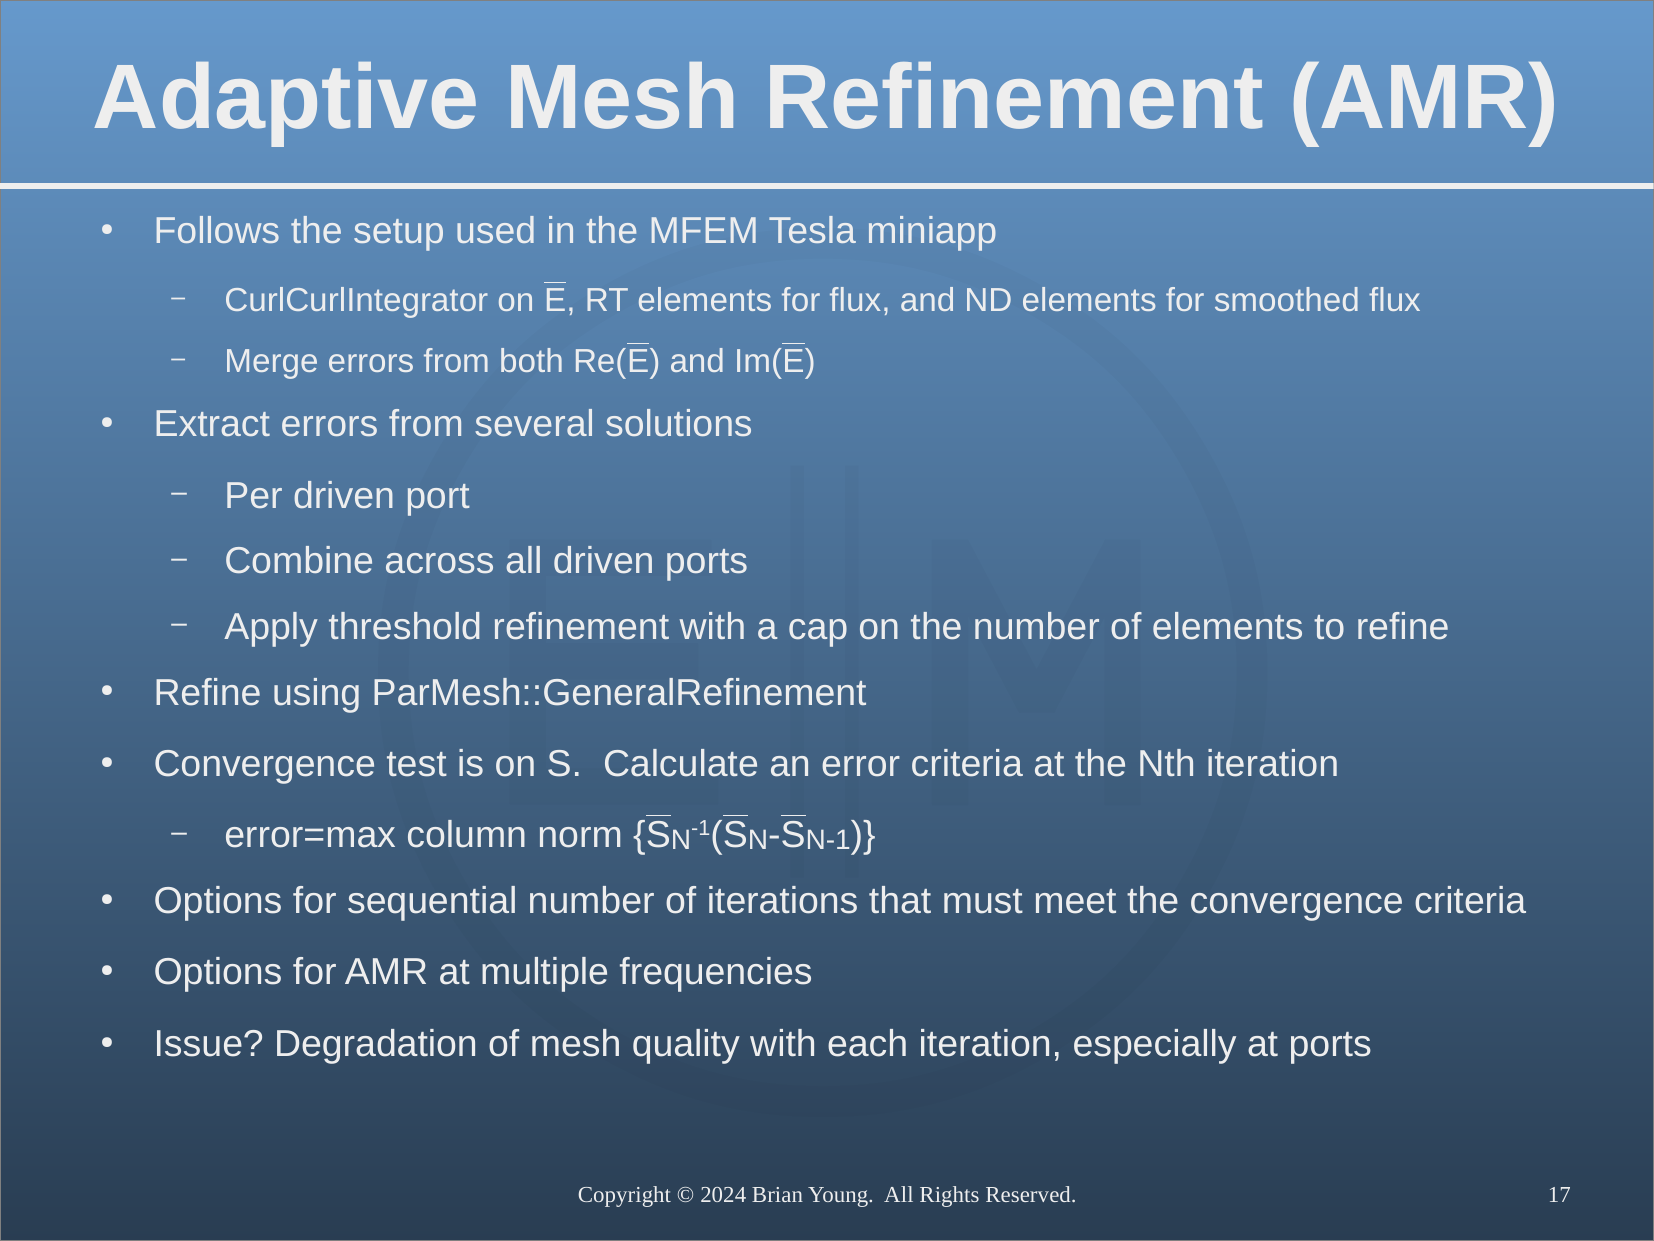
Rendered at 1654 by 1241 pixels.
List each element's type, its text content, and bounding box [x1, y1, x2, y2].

list Follows the setup used in the MFEM Tesla miniapp CurlCurlIntegrator on E, RT elements for flux, and ND elements for smoothed flux Merge errors from both Re(E) and Im(E) Extract errors from several solutions Per driven port Combine across all driven ports Apply threshold refinement with a cap on the number of elements to refine Refine using ParMesh::GeneralRefinement Convergence test is on S. Calculate an error criteria at the Nth iteration error=max column norm {SN-1(SN-SN-1)} Options for sequential number of iterations that must meet the convergence criteria Options for AMR at multiple frequencies Issue? Degradation of mesh quality with each iteration, especially at ports [82, 210, 1571, 1126]
title Adaptive Mesh Refinement (AMR) [82, 31, 1571, 163]
